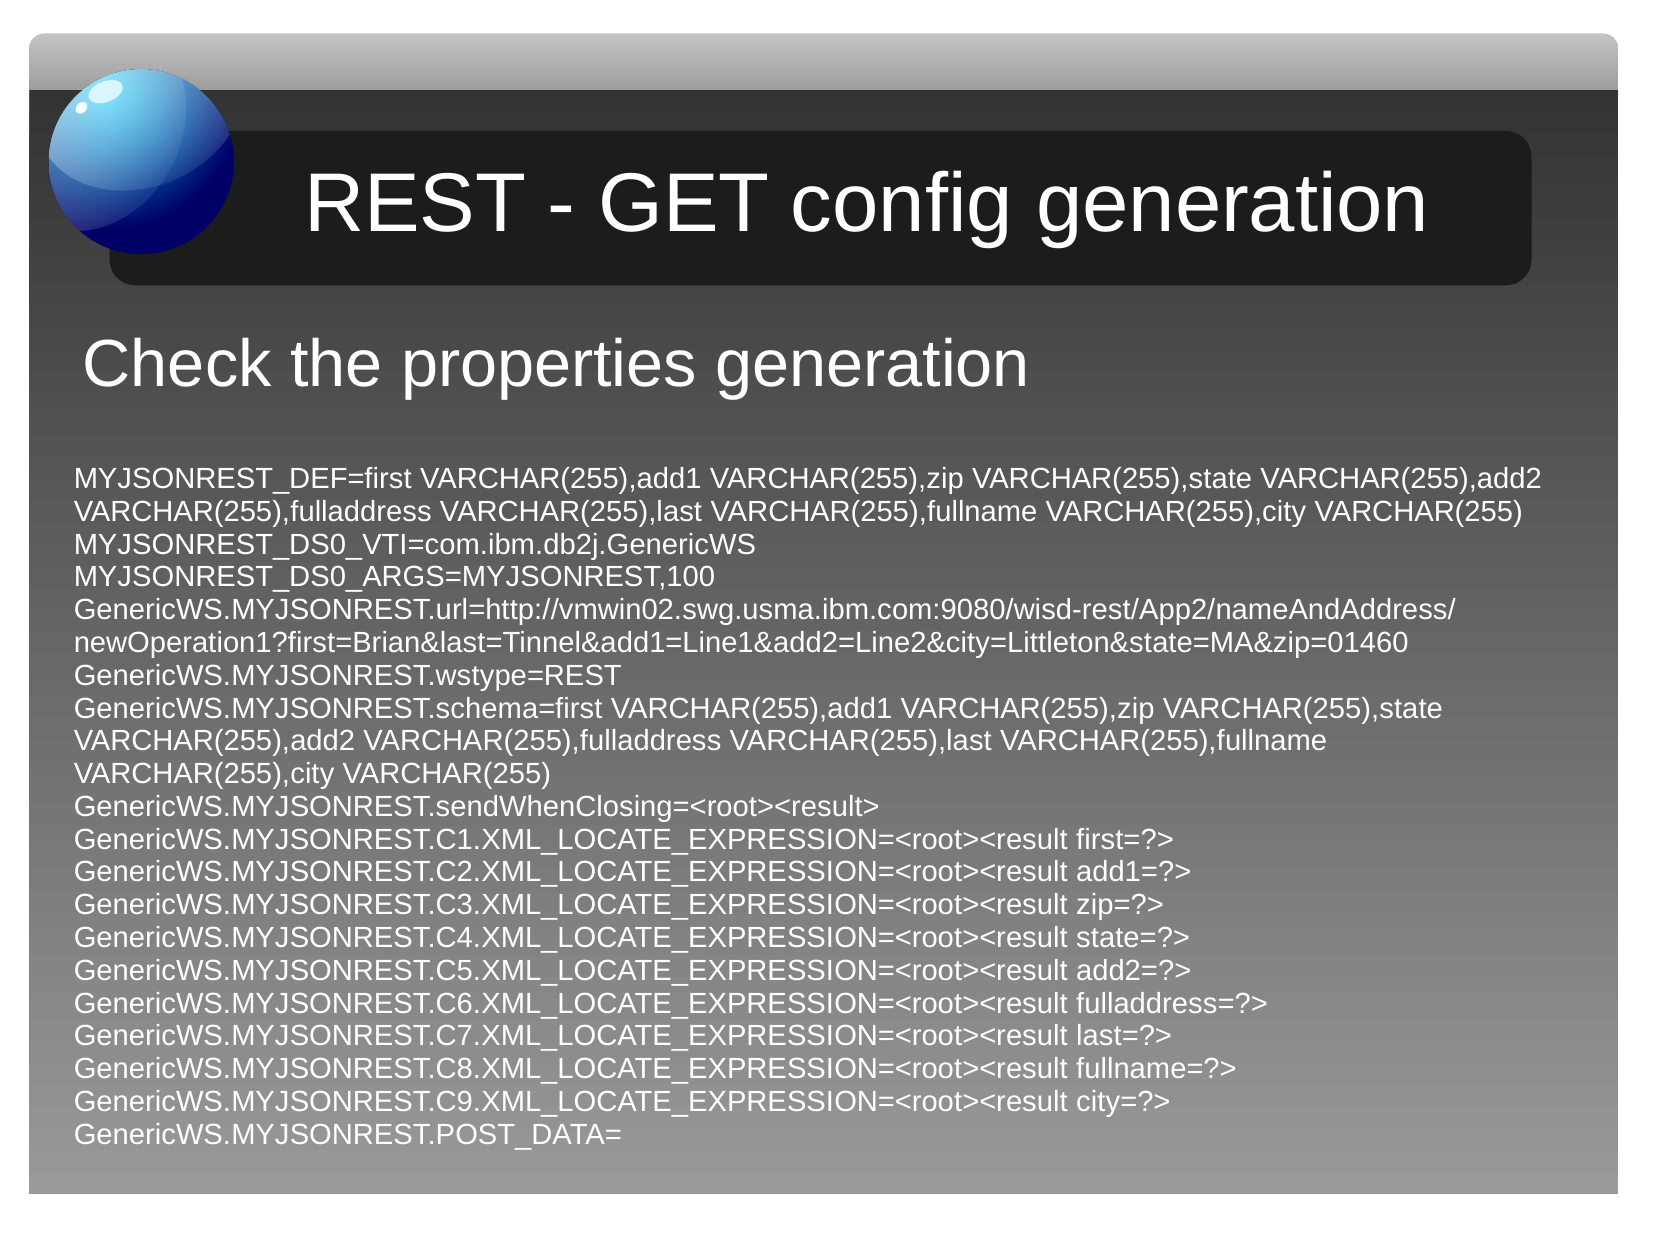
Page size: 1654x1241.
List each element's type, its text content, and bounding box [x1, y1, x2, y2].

picture [29, 57, 253, 266]
title REST - GET config generation [82, 137, 1571, 267]
list Check the properties generation [82, 325, 1571, 562]
text_box MYJSONREST_DEF=first VARCHAR(255),add1 VARCHAR(255),zip VARCHAR(255),state VARCHAR(255),add2 VARCHAR(255),fulladdress VARCHAR(255),last VARCHAR(255),fullname VARCHAR(255),city VARCHAR(255) MYJSONREST_DS0_VTI=com.ibm.db2j.GenericWS MYJSONREST_DS0_ARGS=MYJSONREST,100 GenericWS.MYJSONREST.url=http://vmwin02.swg.usma.ibm.com:9080/wisd-rest/App2/nameAndAddress/newOperation1?first=Brian&last=Tinnel&add1=Line1&add2=Line2&city=Littleton&state=MA&zip=01460 GenericWS.MYJSONREST.wstype=REST GenericWS.MYJSONREST.schema=first VARCHAR(255),add1 VARCHAR(255),zip VARCHAR(255),state VARCHAR(255),add2 VARCHAR(255),fulladdress VARCHAR(255),last VARCHAR(255),fullname VARCHAR(255),city VARCHAR(255) GenericWS.MYJSONREST.sendWhenClosing=<root><result> GenericWS.MYJSONREST.C1.XML_LOCATE_EXPRESSION=<root><result first=?> GenericWS.MYJSONREST.C2.XML_LOCATE_EXPRESSION=<root><result add1=?> GenericWS.MYJSONREST.C3.XML_LOCATE_EXPRESSION=<root><result zip=?> GenericWS.MYJSONREST.C4.XML_LOCATE_EXPRESSION=<root><result state=?> GenericWS.MYJSONREST.C5.XML_LOCATE_EXPRESSION=<root><result add2=?> GenericWS.MYJSONREST.C6.XML_LOCATE_EXPRESSION=<root><result fulladdress=?> GenericWS.MYJSONREST.C7.XML_LOCATE_EXPRESSION=<root><result last=?> GenericWS.MYJSONREST.C8.XML_LOCATE_EXPRESSION=<root><result fullname=?> GenericWS.MYJSONREST.C9.XML_LOCATE_EXPRESSION=<root><result city=?> GenericWS.MYJSONREST.POST_DATA= [59, 454, 1595, 1212]
